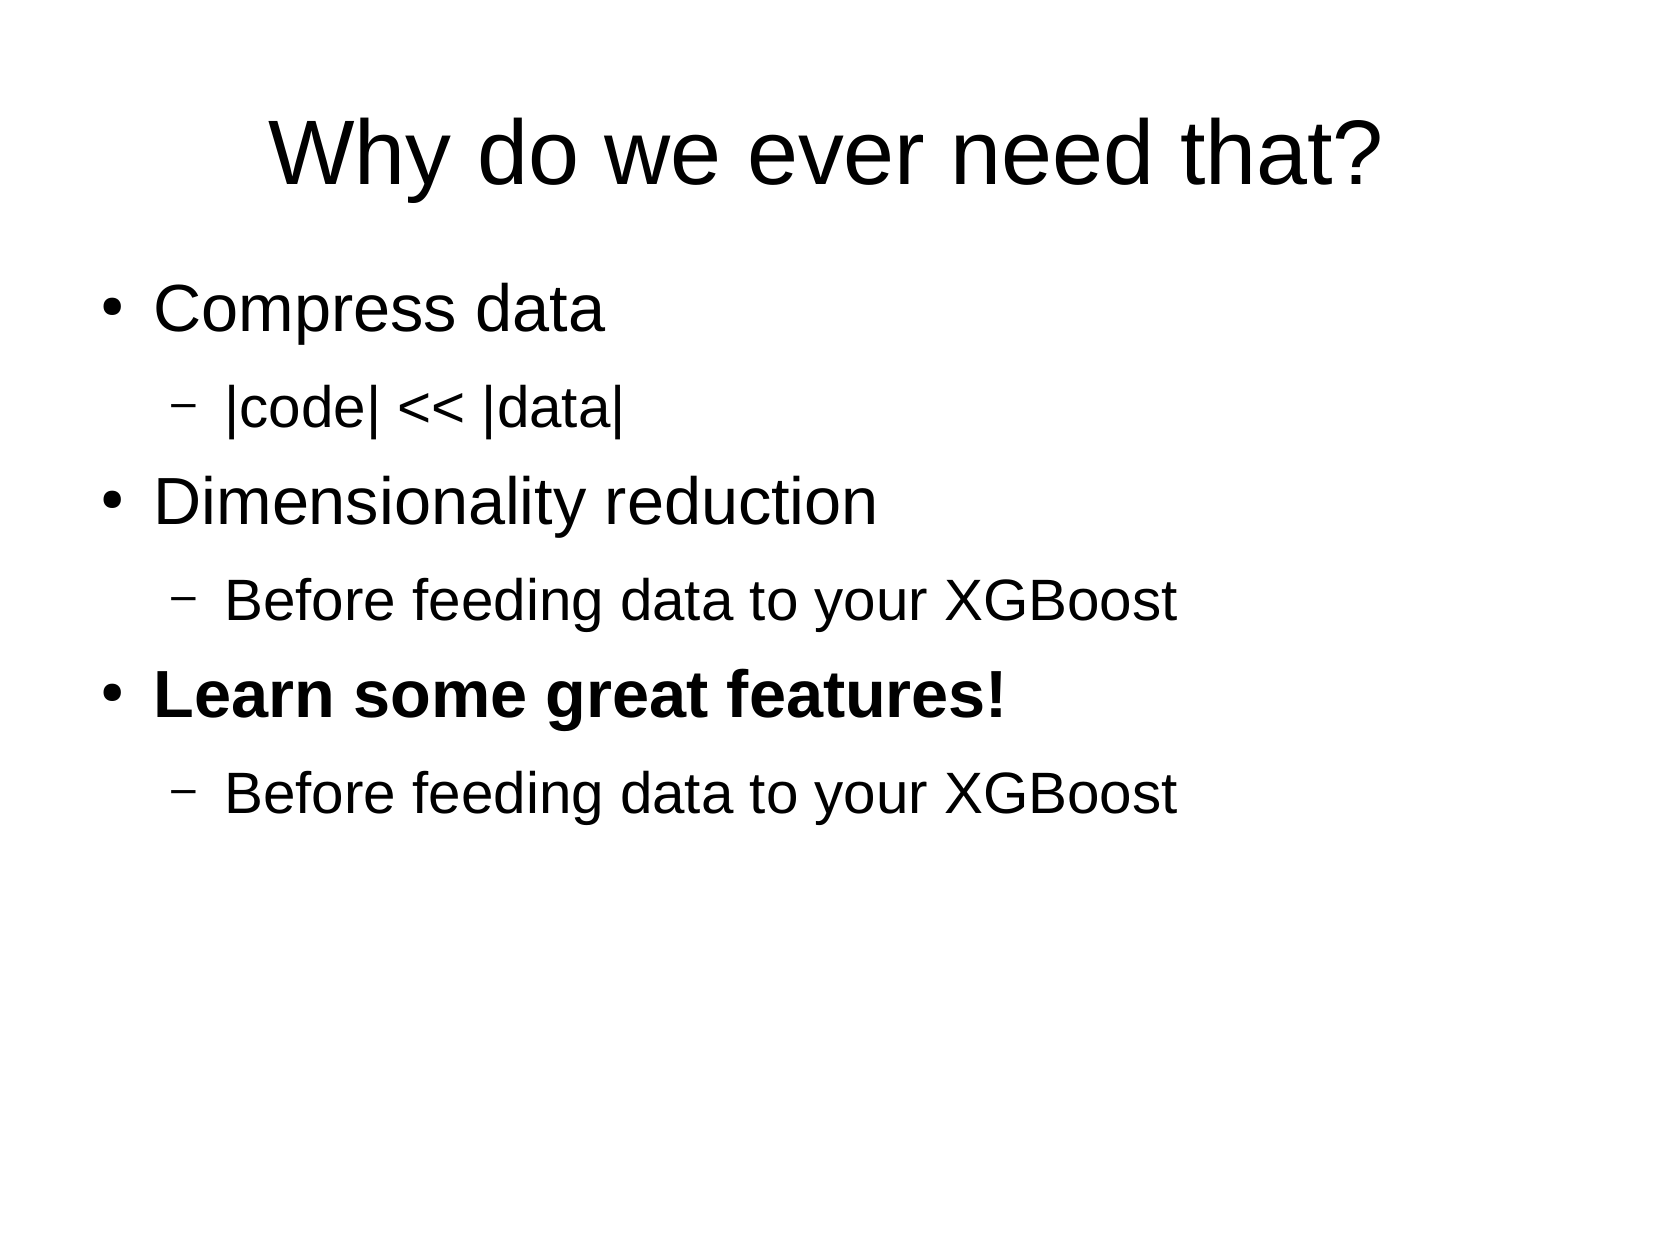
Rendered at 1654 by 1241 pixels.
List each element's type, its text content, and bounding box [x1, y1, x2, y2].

list Compress data |code| << |data| Dimensionality reduction Before feeding data to your XGBoost Learn some great features! Before feeding data to your XGBoost [82, 270, 1571, 1201]
title Why do we ever need that? [82, 49, 1571, 257]
